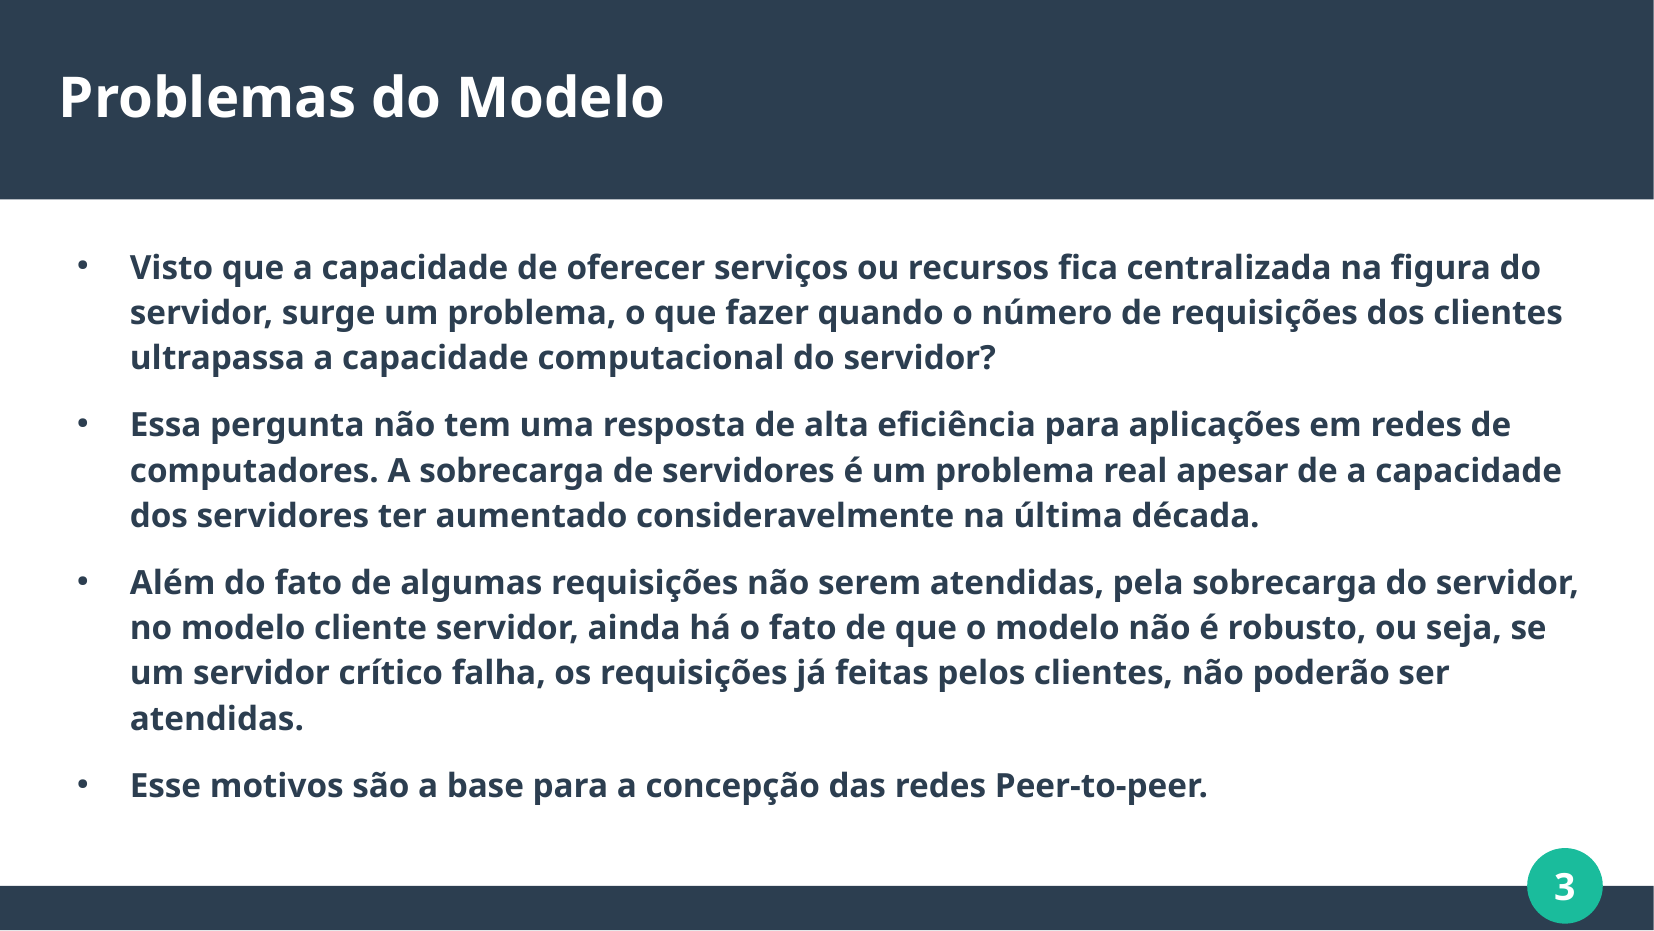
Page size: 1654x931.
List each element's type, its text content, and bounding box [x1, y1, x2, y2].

list Visto que a capacidade de oferecer serviços ou recursos fica centralizada na figura do servidor, surge um problema, o que fazer quando o número de requisições dos clientes ultrapassa a capacidade computacional do servidor? Essa pergunta não tem uma resposta de alta eficiência para aplicações em redes de computadores. A sobrecarga de servidores é um problema real apesar de a capacidade dos servidores ter aumentado consideravelmente na última década. Além do fato de algumas requisições não serem atendidas, pela sobrecarga do servidor, no modelo cliente servidor, ainda há o fato de que o modelo não é robusto, ou seja, se um servidor crítico falha, os requisições já feitas pelos clientes, não poderão ser atendidas. Esse motivos são a base para a concepção das redes Peer-to-peer. [59, 243, 1595, 864]
title Problemas do Modelo [59, 37, 1595, 155]
